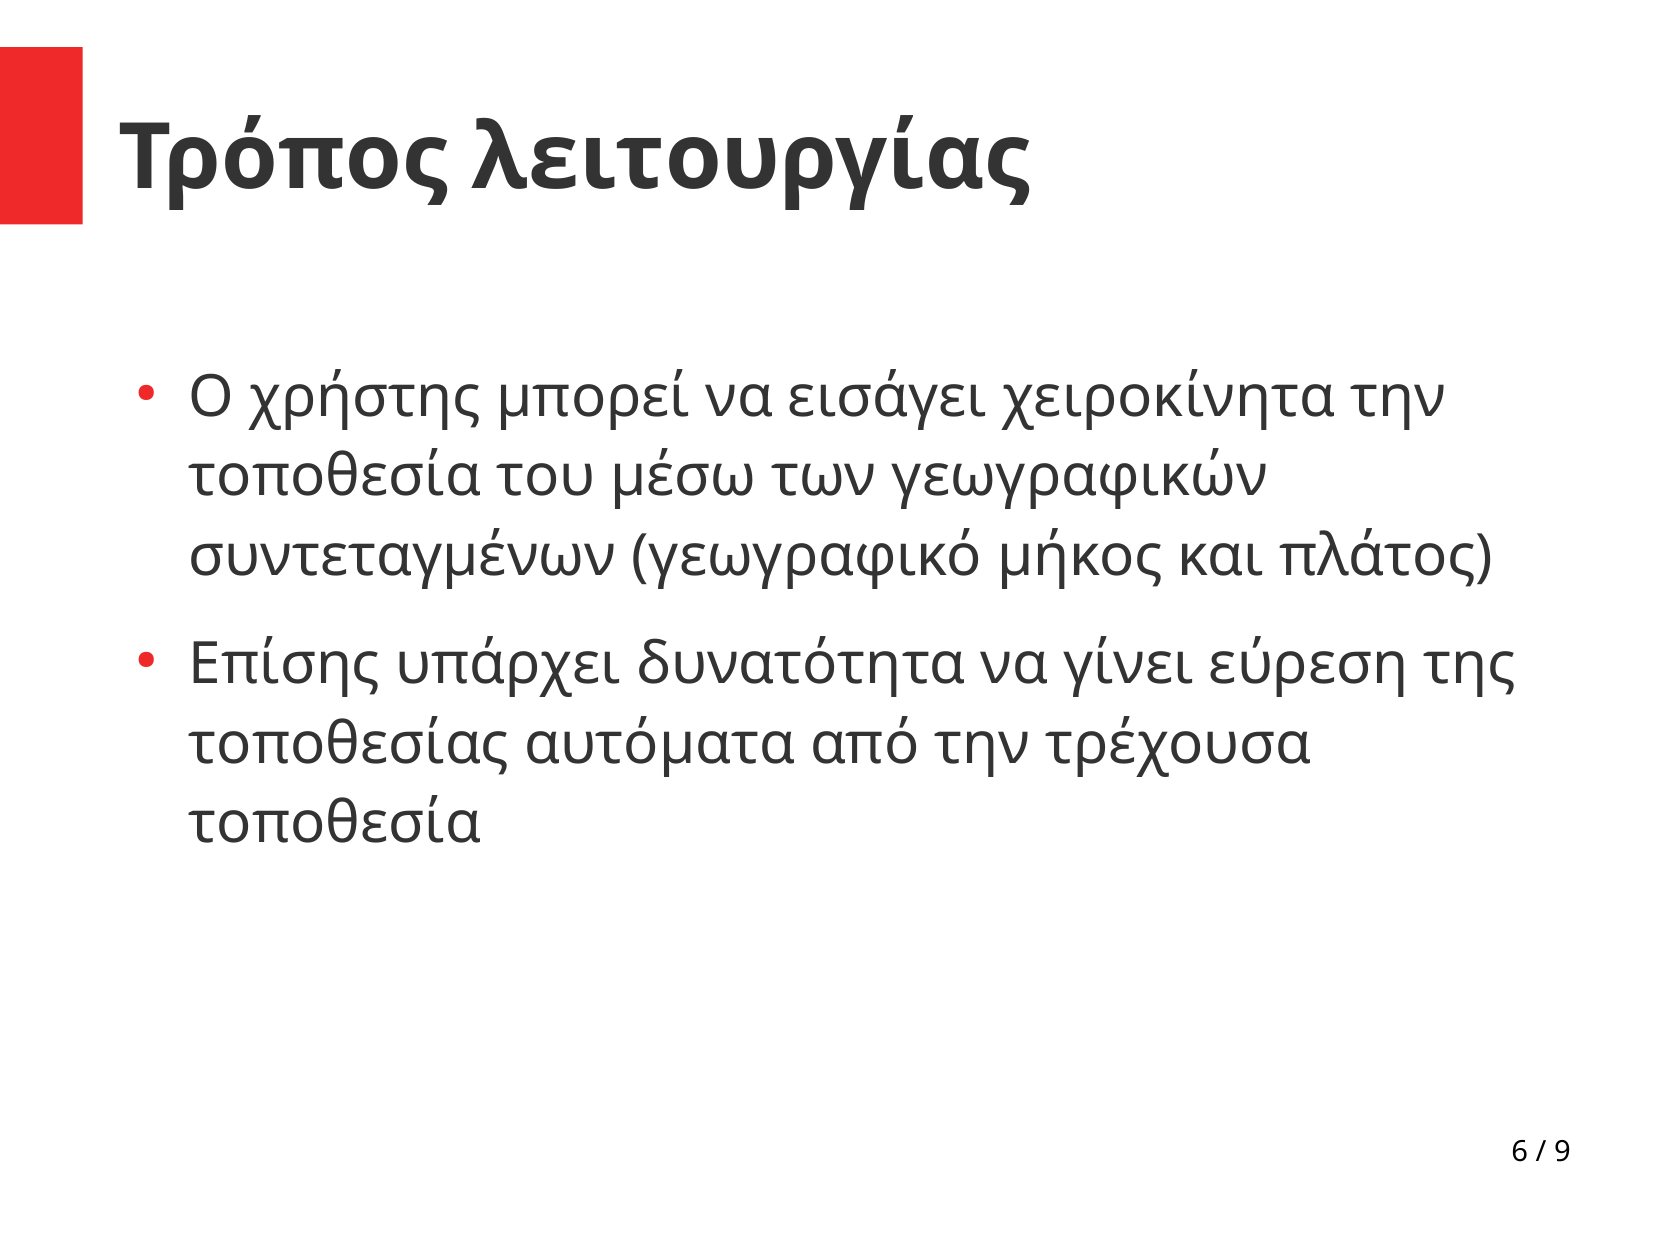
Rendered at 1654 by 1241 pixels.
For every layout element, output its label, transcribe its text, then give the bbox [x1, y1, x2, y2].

title Τρόπος λειτουργίας [118, 49, 1571, 257]
list Ο χρήστης μπορεί να εισάγει χειροκίνητα την τοποθεσία του μέσω των γεωγραφικών συντεταγμένων (γεωγραφικό μήκος και πλάτος) Επίσης υπάρχει δυνατότητα να γίνει εύρεση της τοποθεσίας αυτόματα από την τρέχουσα τοποθεσία [118, 354, 1536, 1074]
